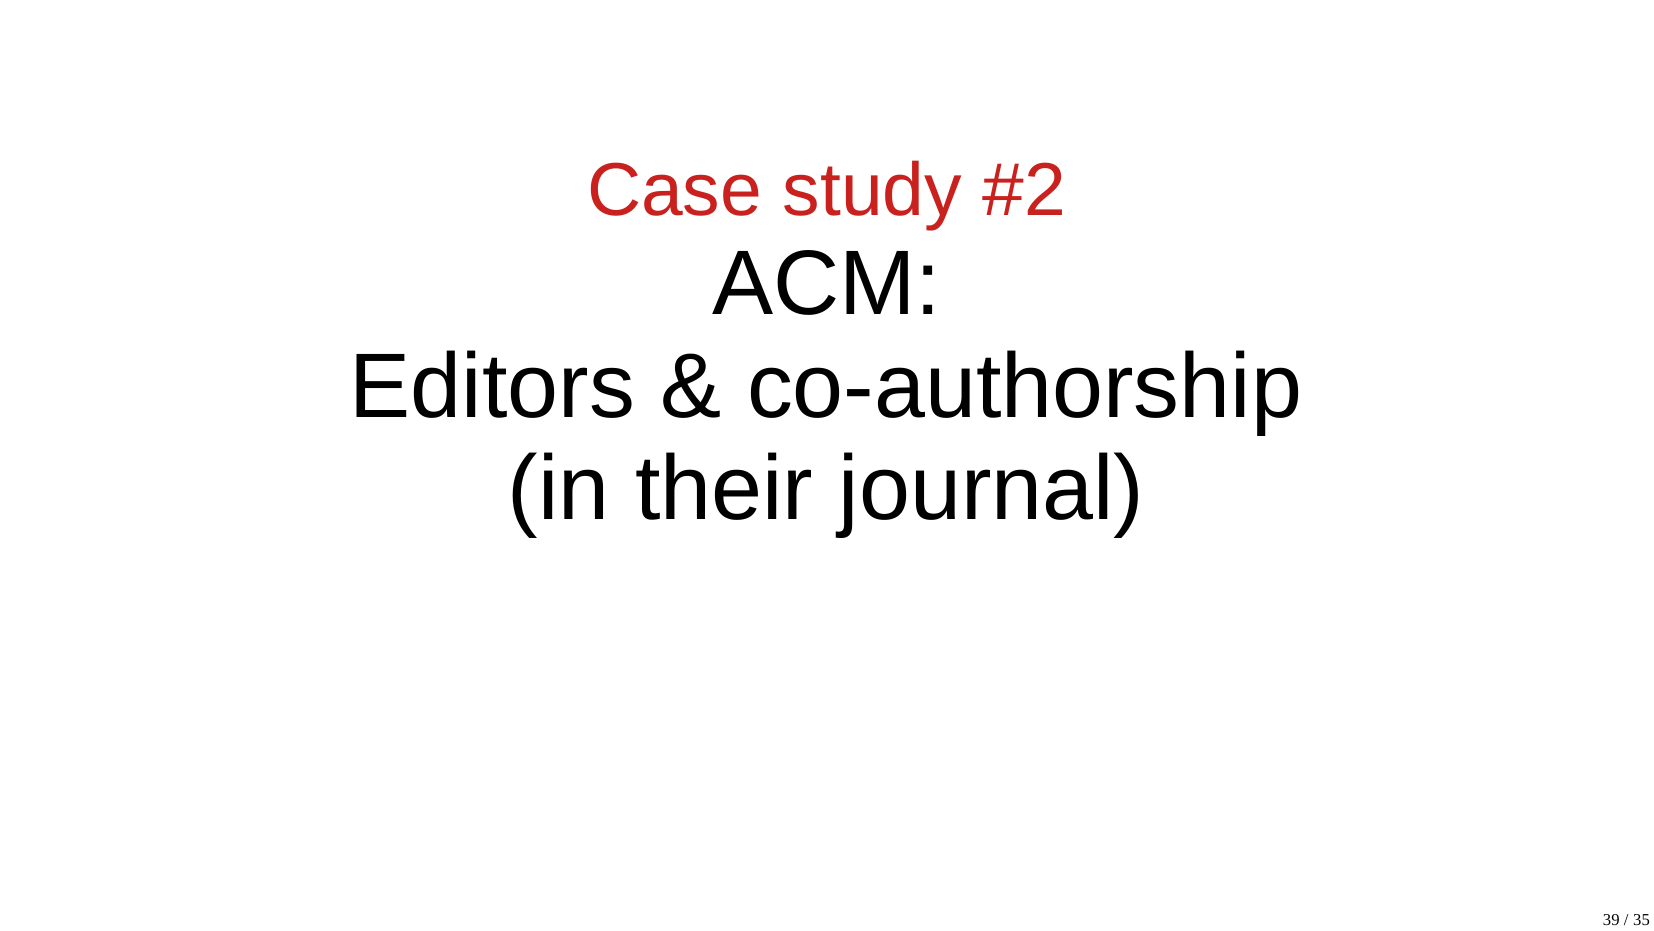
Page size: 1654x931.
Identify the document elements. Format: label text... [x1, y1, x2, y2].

title Case study #2 ACM: Editors & co-authorship (in their journal) [82, 147, 1571, 540]
